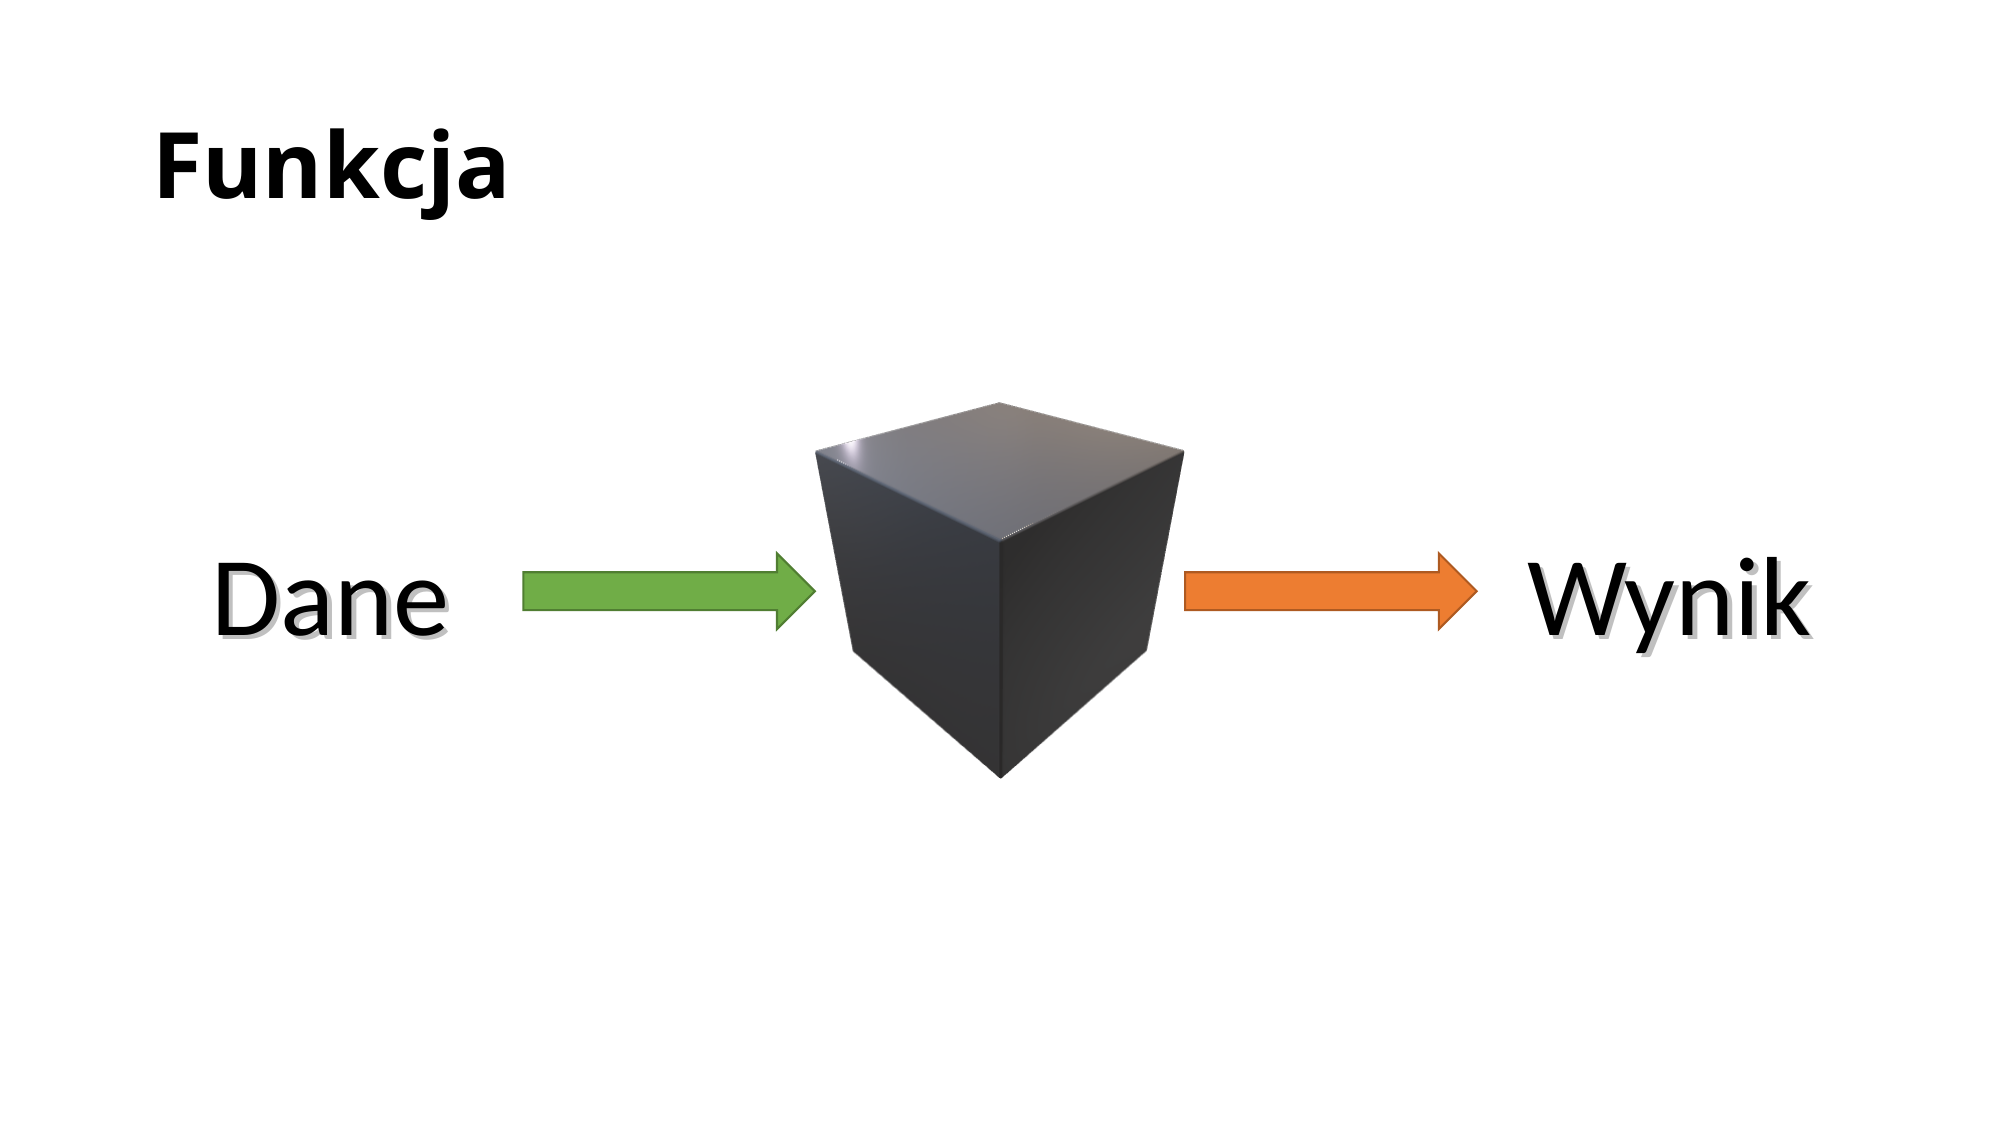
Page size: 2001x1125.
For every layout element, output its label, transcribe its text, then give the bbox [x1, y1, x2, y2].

picture [814, 345, 1186, 780]
text_box [523, 553, 815, 630]
text_box [1185, 553, 1477, 630]
text_box Wynik [1512, 515, 1827, 666]
title Funkcja [137, 59, 1863, 278]
text_box Dane [196, 515, 465, 666]
